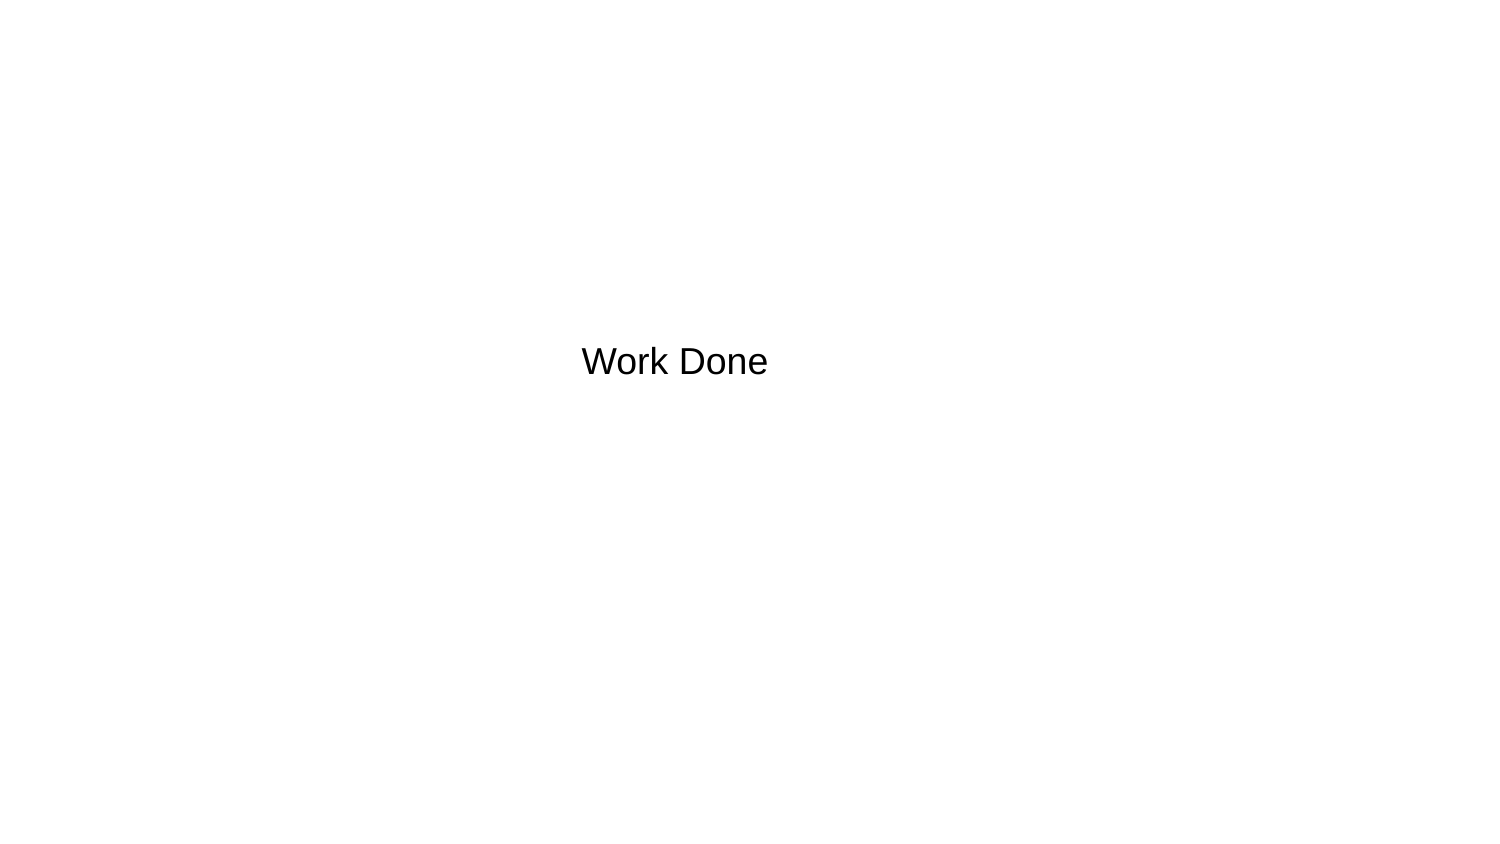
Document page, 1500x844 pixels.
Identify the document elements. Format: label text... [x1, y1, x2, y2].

text_box Work Done [566, 332, 784, 390]
